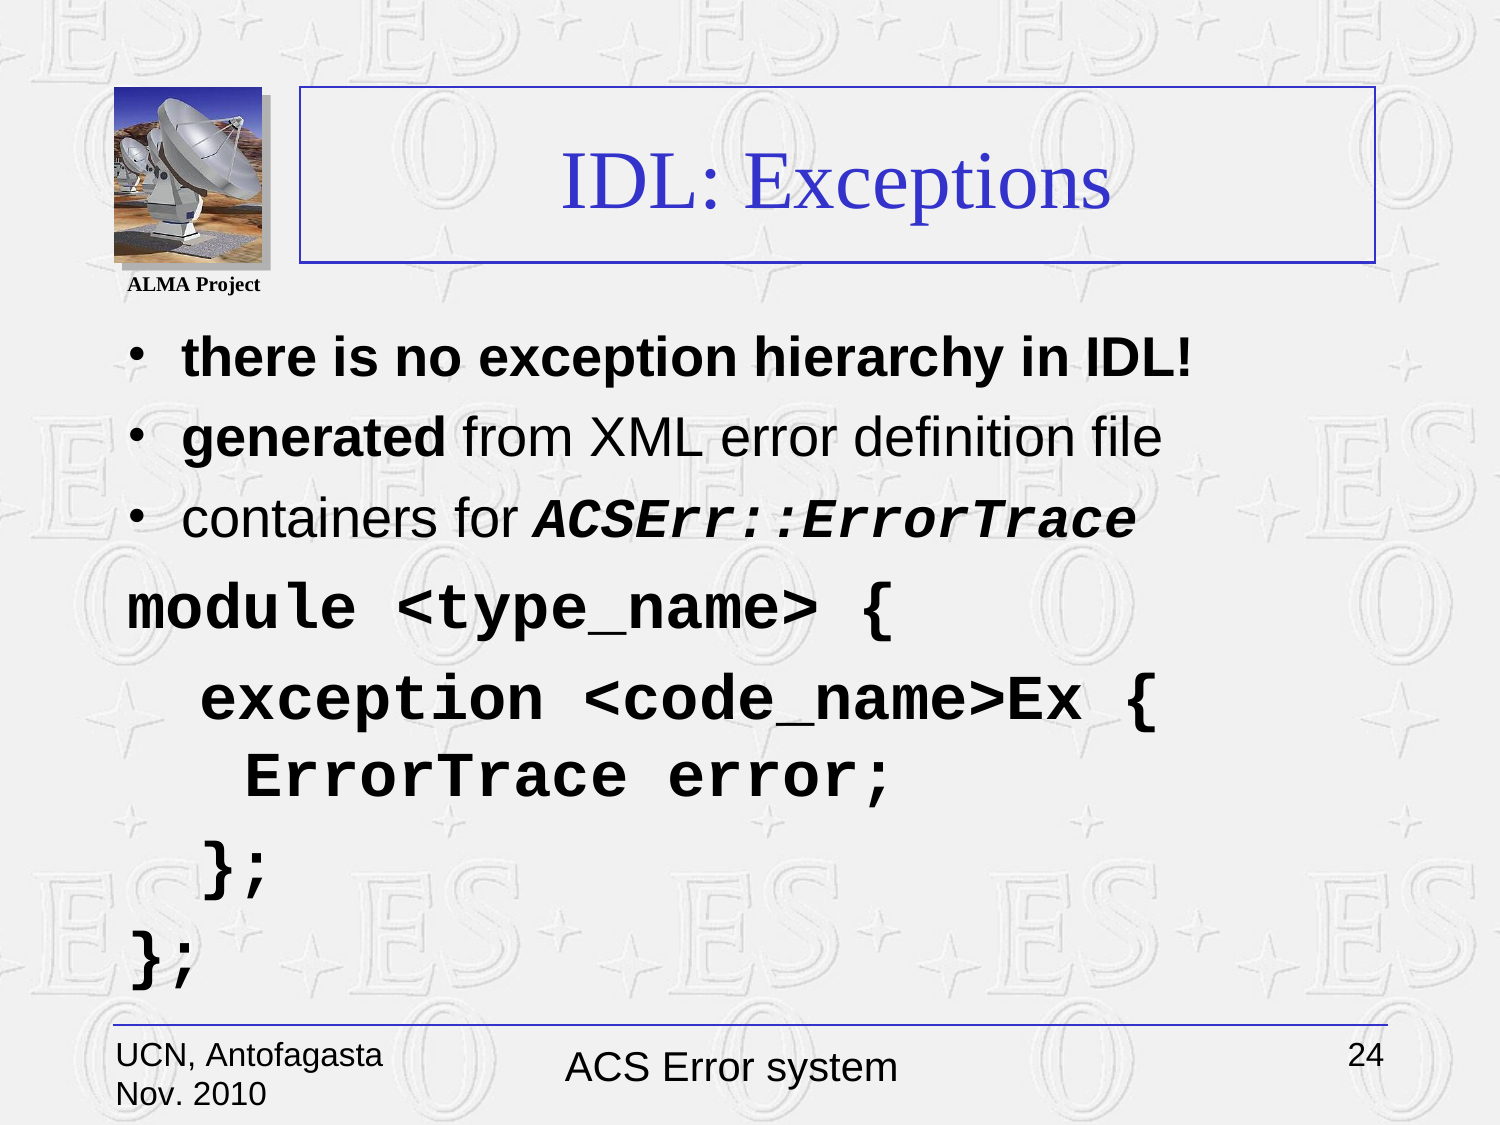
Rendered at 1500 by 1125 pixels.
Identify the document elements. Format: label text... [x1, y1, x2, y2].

list there is no exception hierarchy in IDL! generated from XML error definition file containers for ACSErr::ErrorTrace module <type_name> { exception <code_name>Ex { ErrorTrace error; }; }; [112, 312, 1388, 1000]
title IDL: Exceptions [299, 87, 1375, 263]
picture [0, 0, 1500, 1125]
